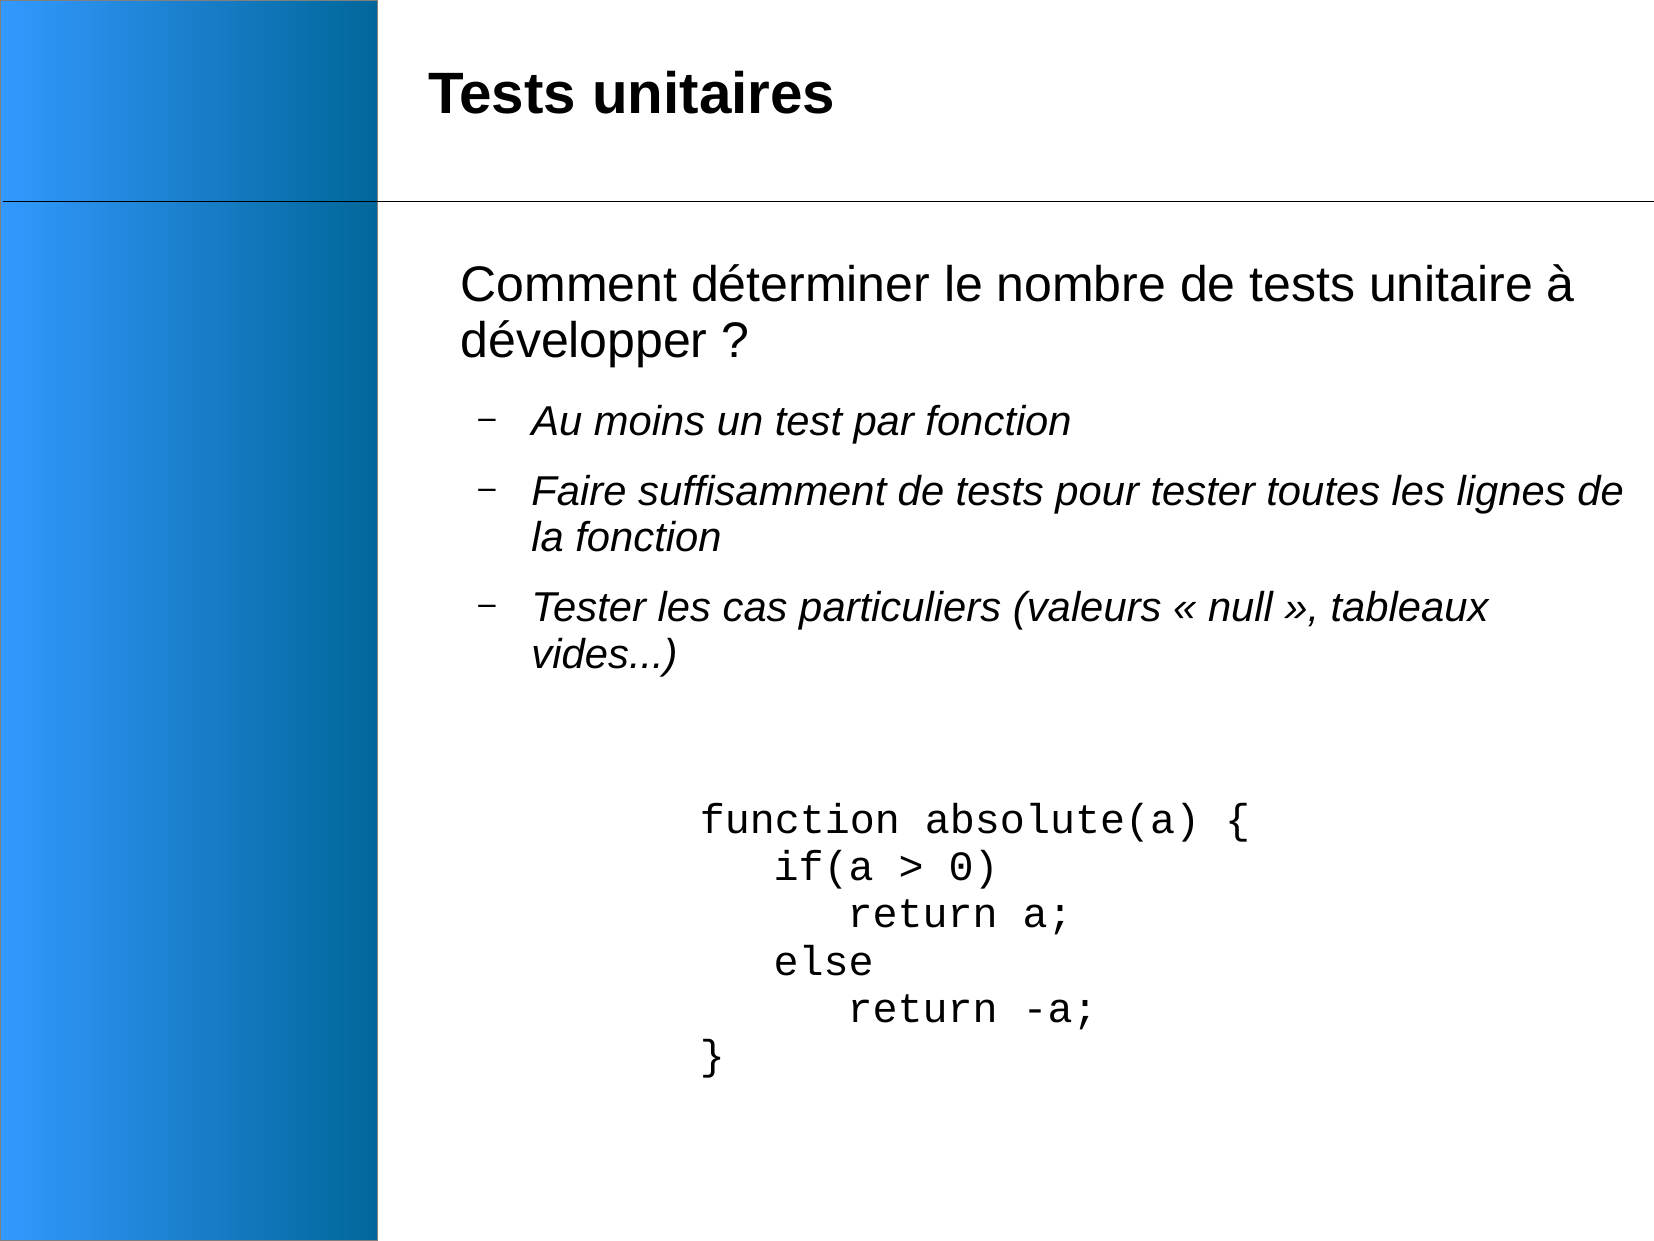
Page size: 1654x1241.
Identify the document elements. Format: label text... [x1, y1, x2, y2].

text_box [0, 0, 378, 1241]
text_box function absolute(a) { if(a > 0) return a; else return -a; } [685, 791, 1265, 1075]
list Comment déterminer le nombre de tests unitaire à développer ? Au moins un test par fonction Faire suffisamment de tests pour tester toutes les lignes de la fonction Tester les cas particuliers (valeurs « null », tableaux vides...) [389, 256, 1642, 846]
text_box Tests unitaires [413, 52, 1371, 201]
